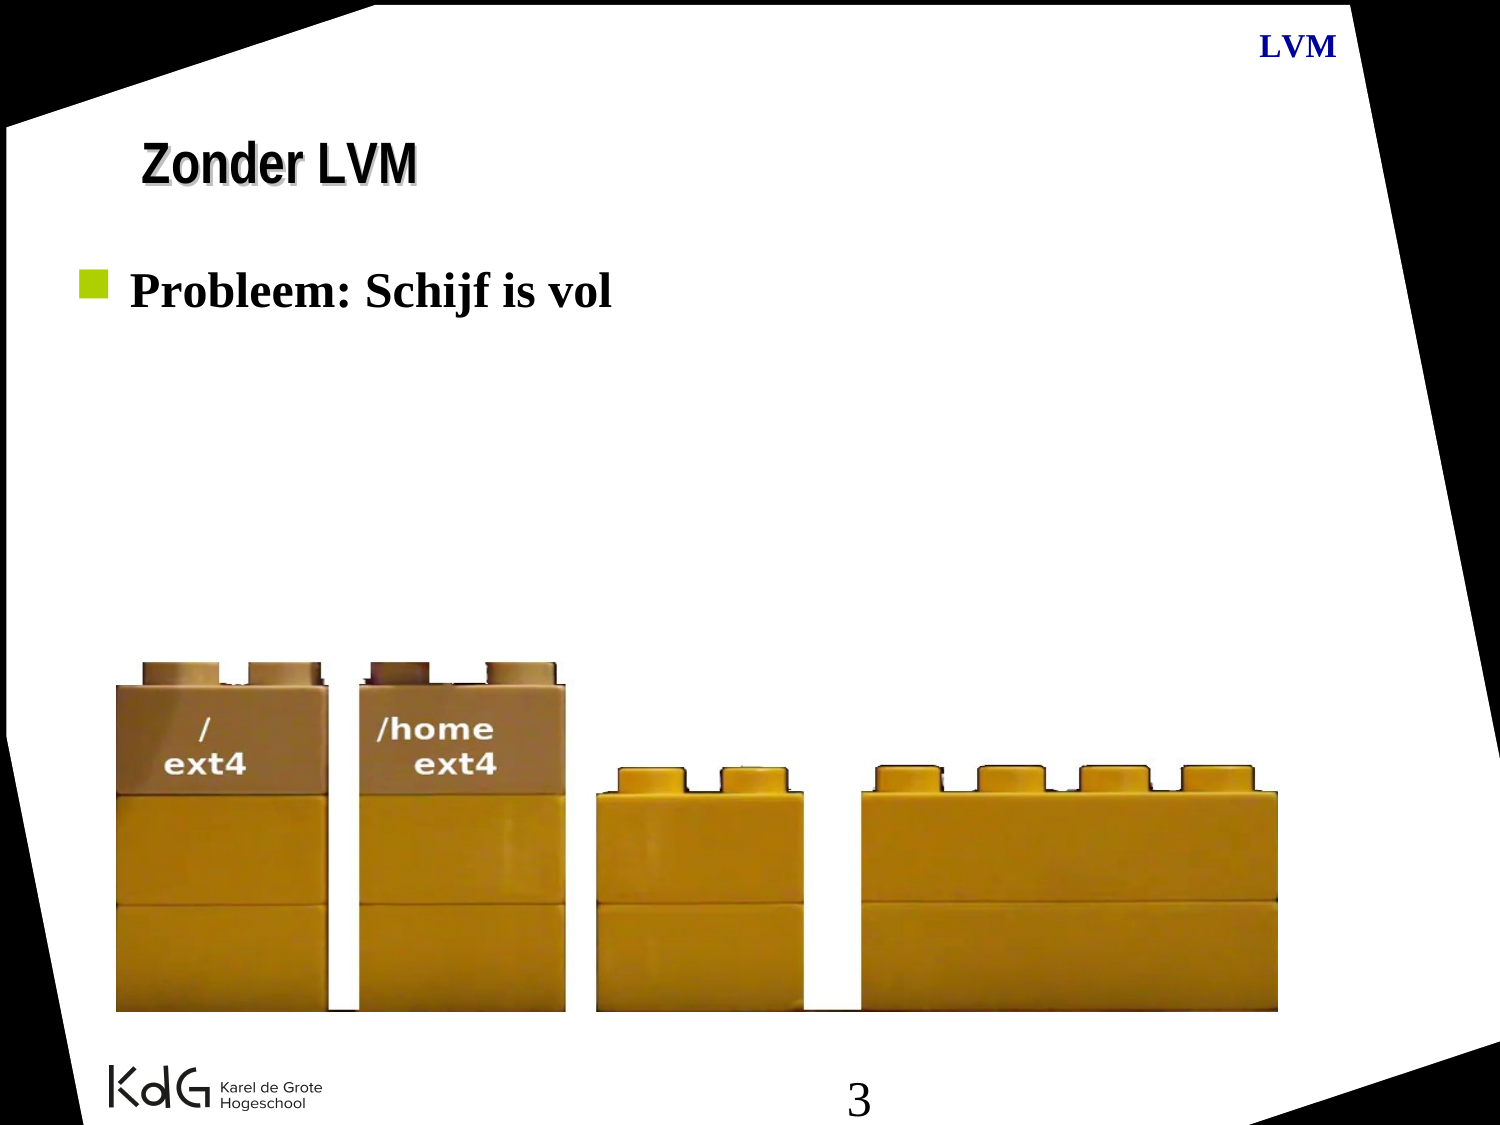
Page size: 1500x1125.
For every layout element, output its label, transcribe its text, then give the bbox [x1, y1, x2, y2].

picture [109, 1065, 322, 1111]
picture [116, 355, 1278, 1012]
title Zonder LVM [141, 72, 1447, 253]
list Probleem: Schijf is vol [75, 263, 1425, 1006]
